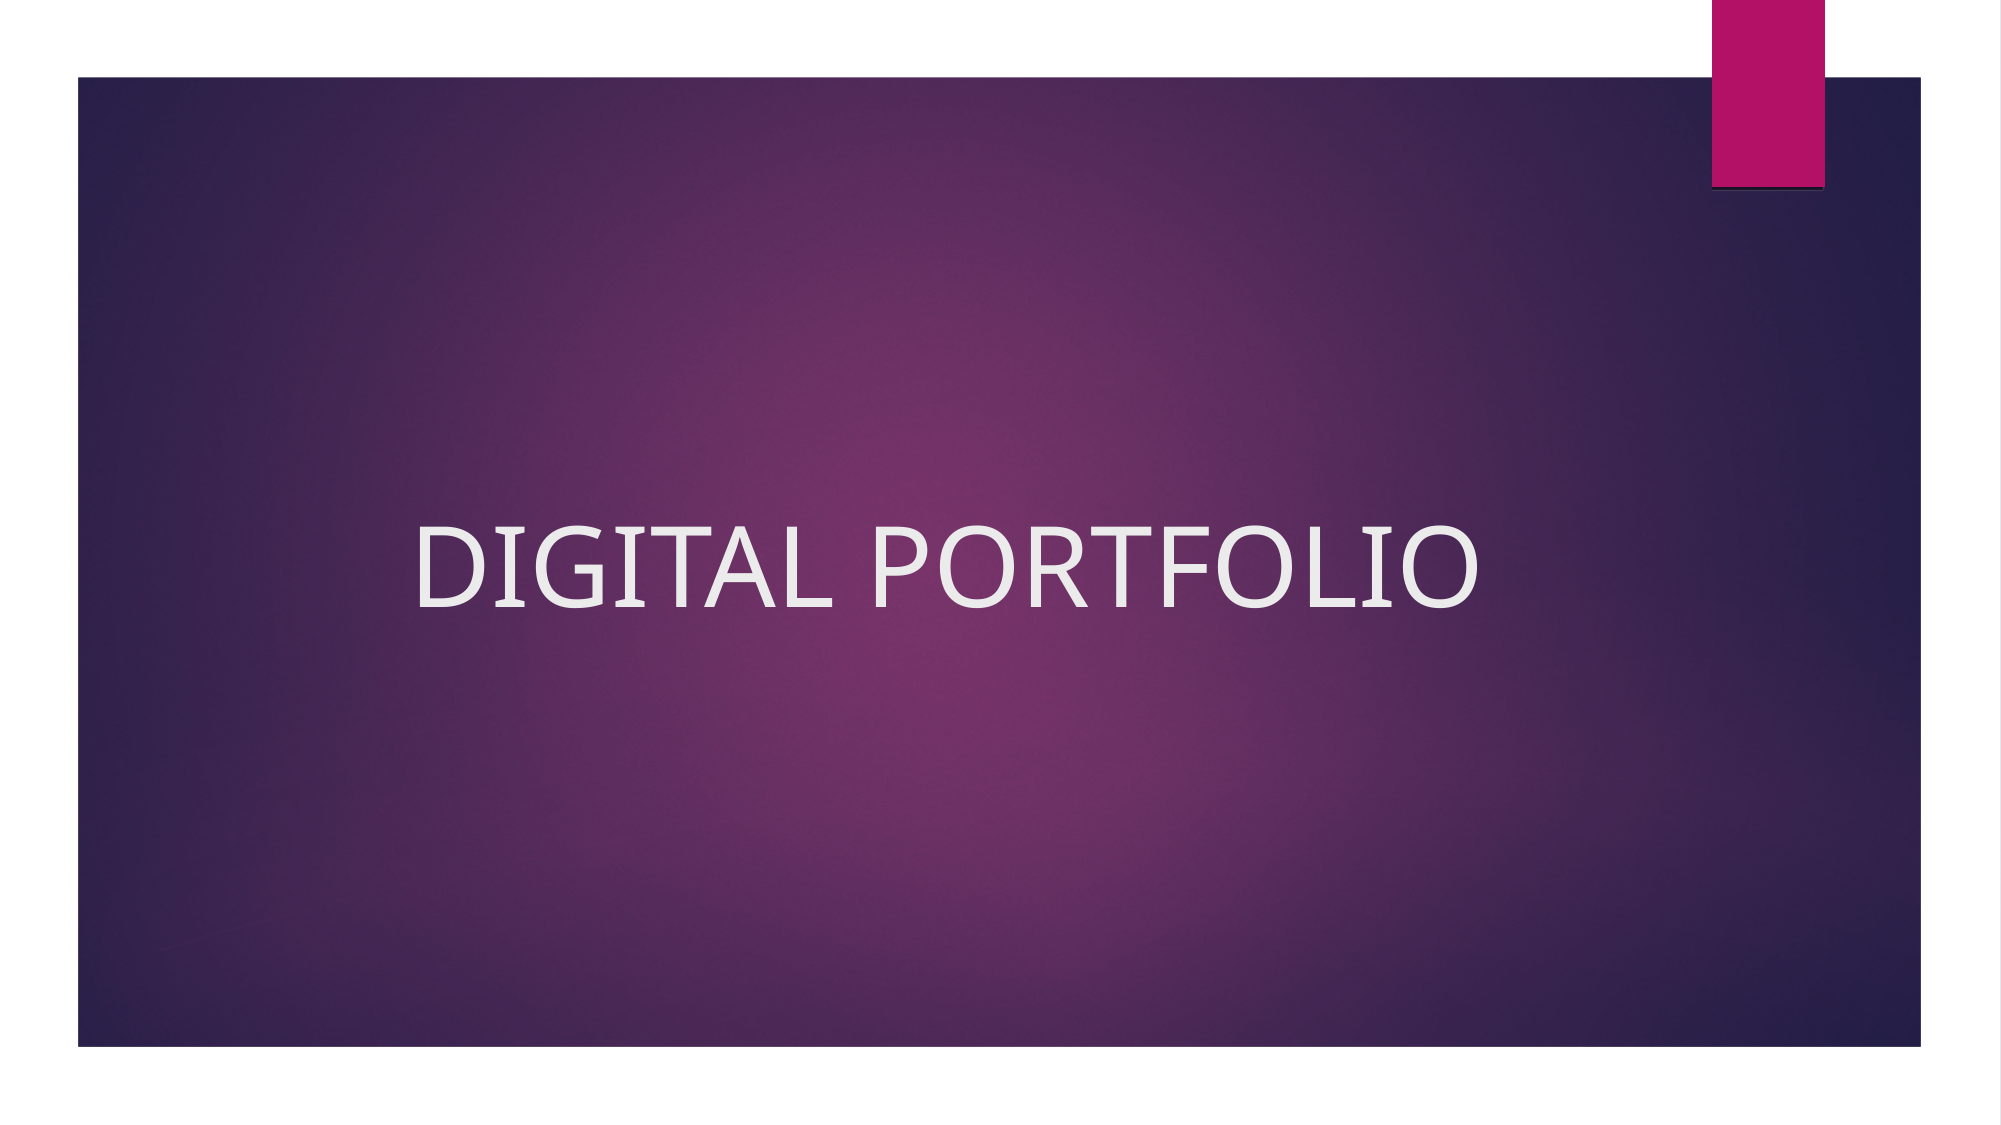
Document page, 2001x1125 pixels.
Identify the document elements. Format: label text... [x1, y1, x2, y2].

title DIGITAL PORTFOLIO [394, 197, 1843, 638]
